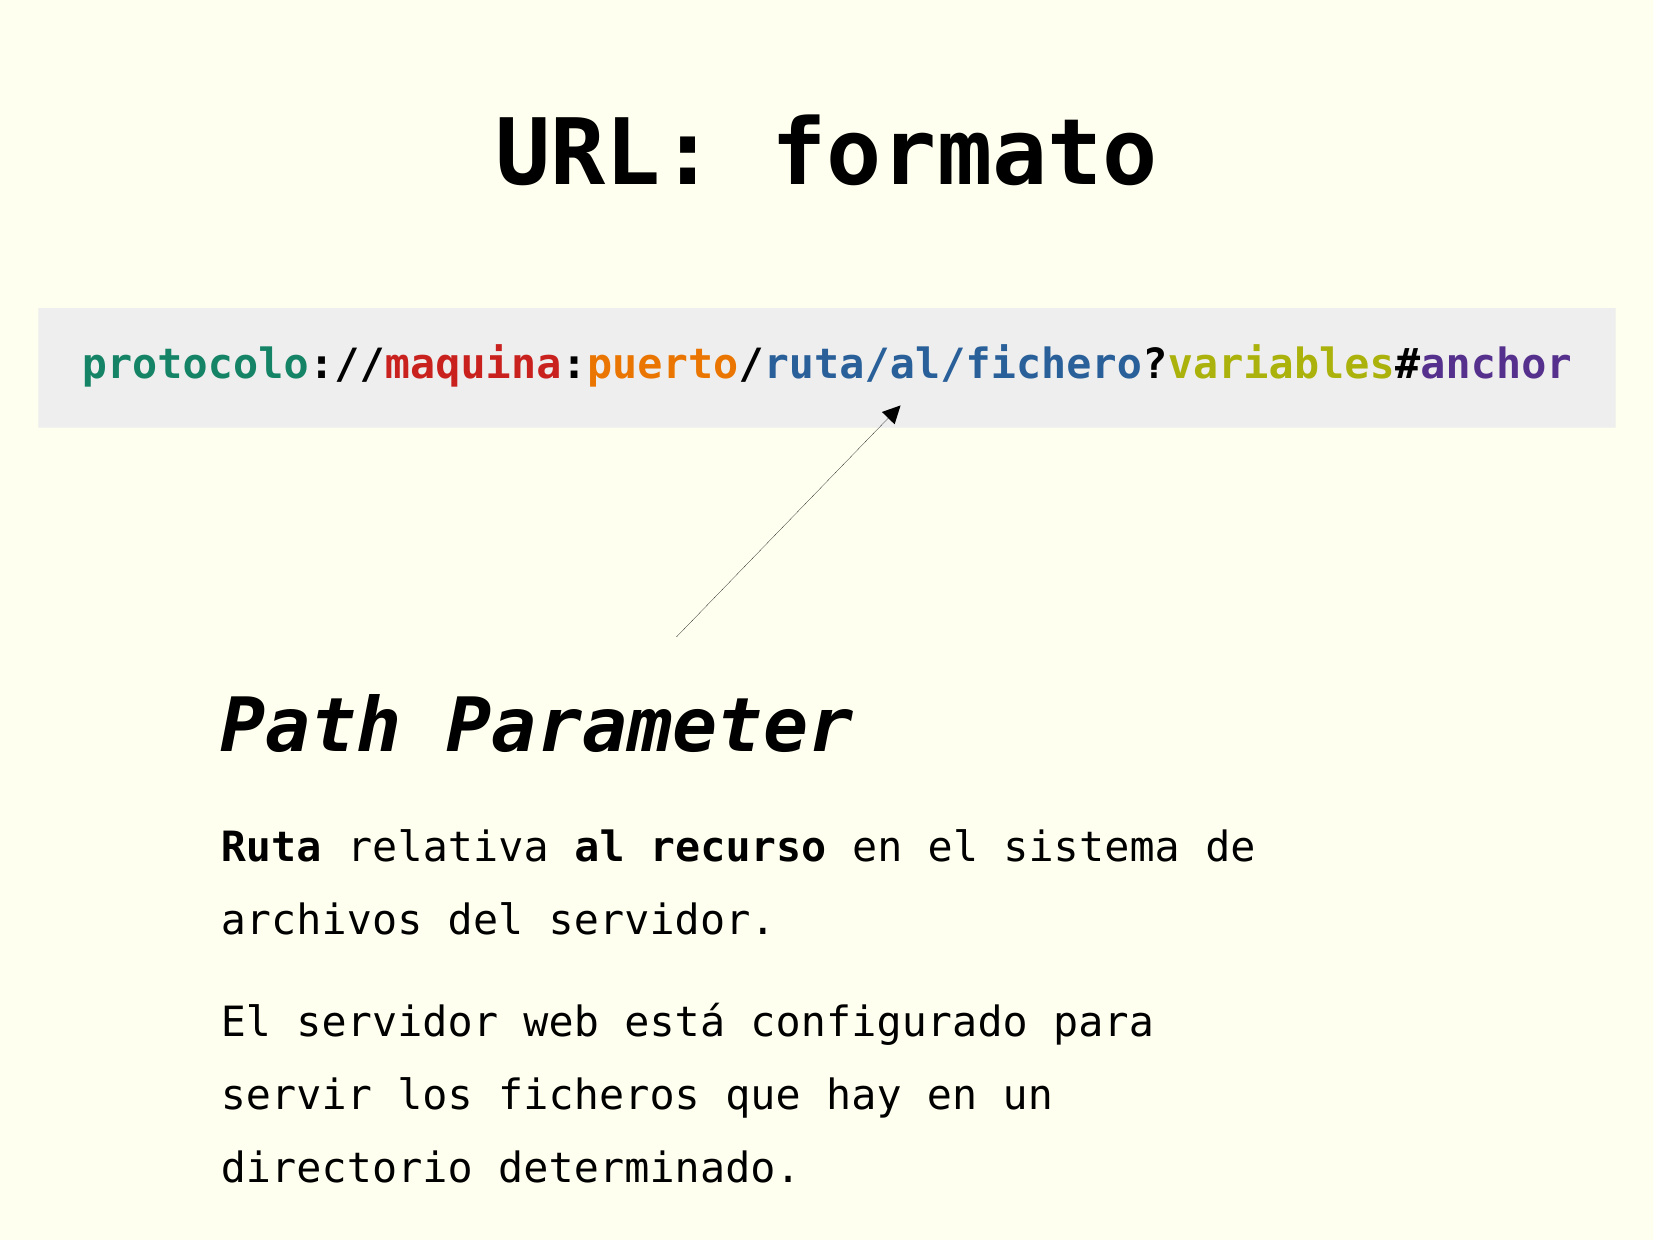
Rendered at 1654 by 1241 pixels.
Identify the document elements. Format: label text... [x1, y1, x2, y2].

title URL: formato [82, 49, 1571, 257]
text_box protocolo://maquina:puerto/ruta/al/fichero?variables#anchor [38, 308, 1616, 428]
text_box Path Parameter Ruta relativa al recurso en el sistema de archivos del servidor. El servidor web está configurado para servir los ficheros que hay en un directorio determinado. [206, 630, 1345, 1200]
